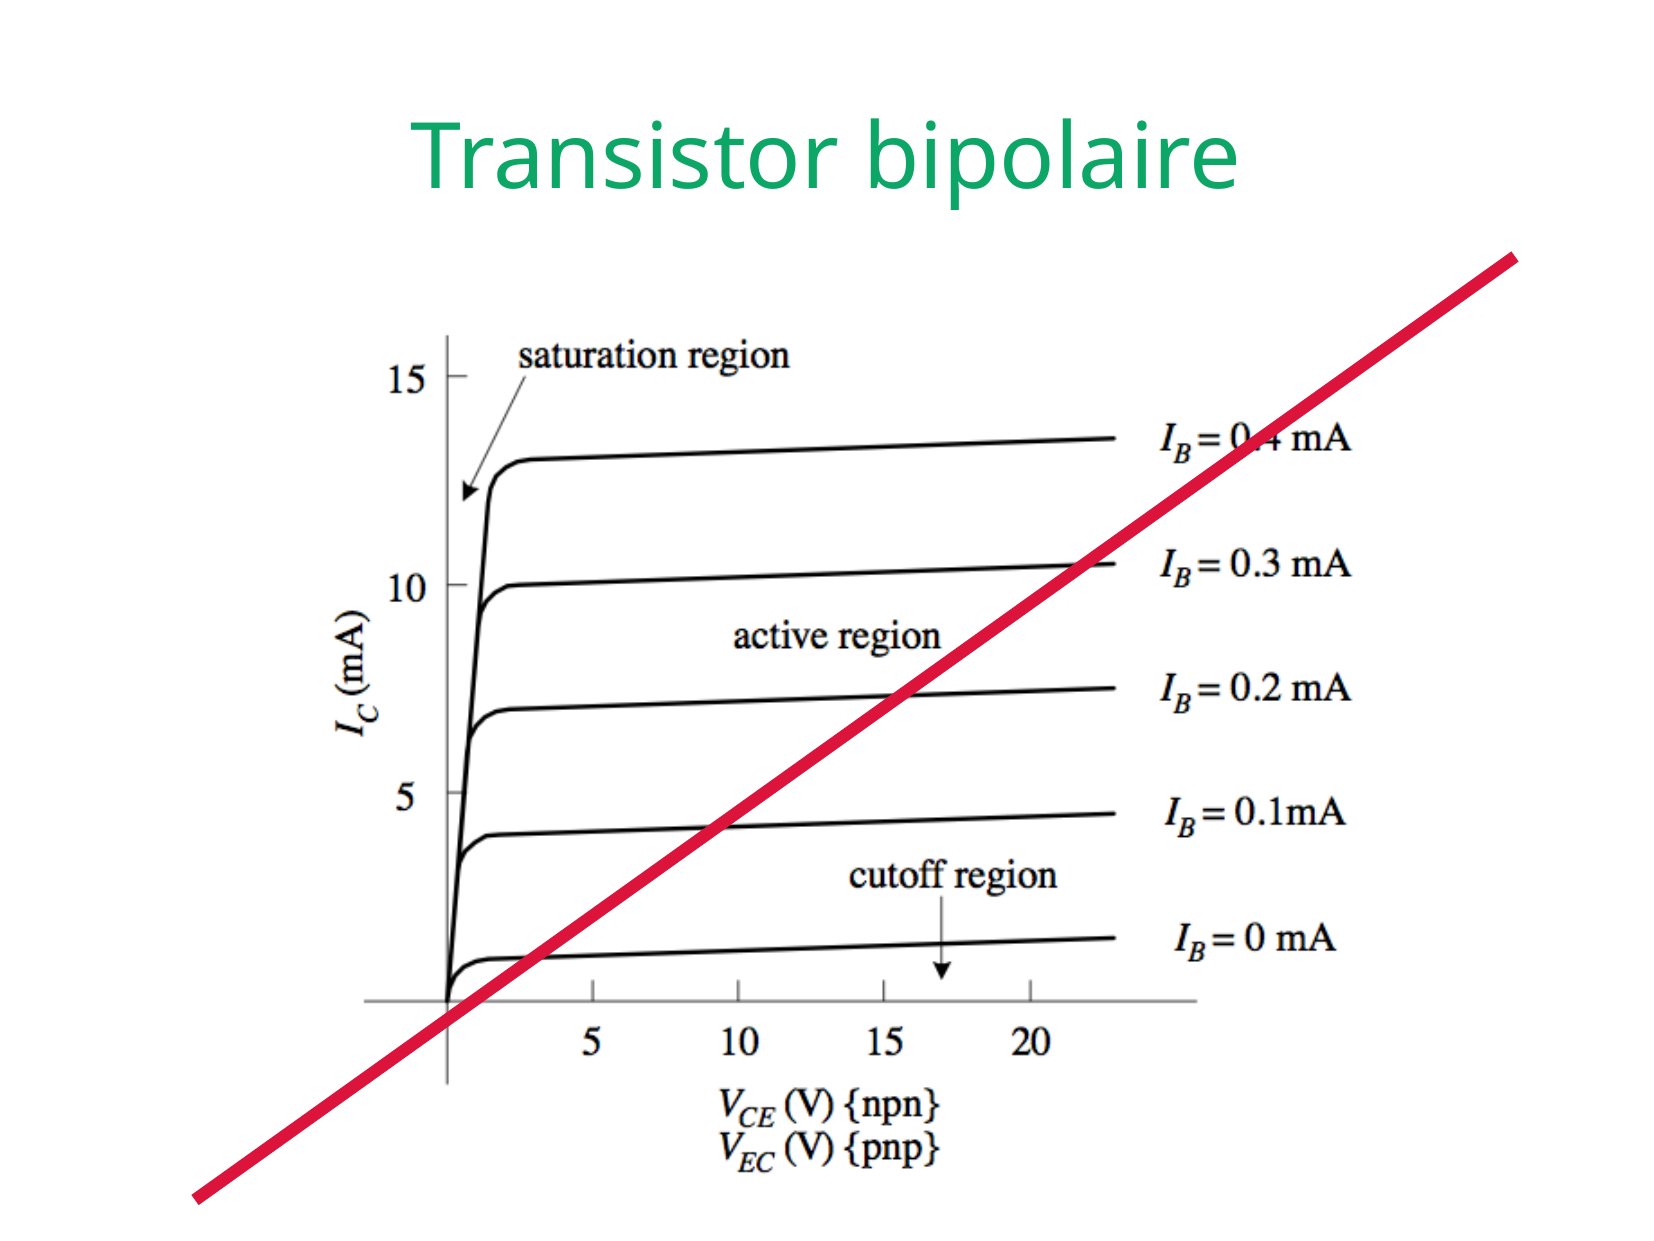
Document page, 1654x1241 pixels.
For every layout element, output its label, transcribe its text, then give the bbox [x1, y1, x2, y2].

title Transistor bipolaire [82, 49, 1571, 257]
picture [296, 350, 1396, 1186]
picture [296, 280, 1396, 1119]
